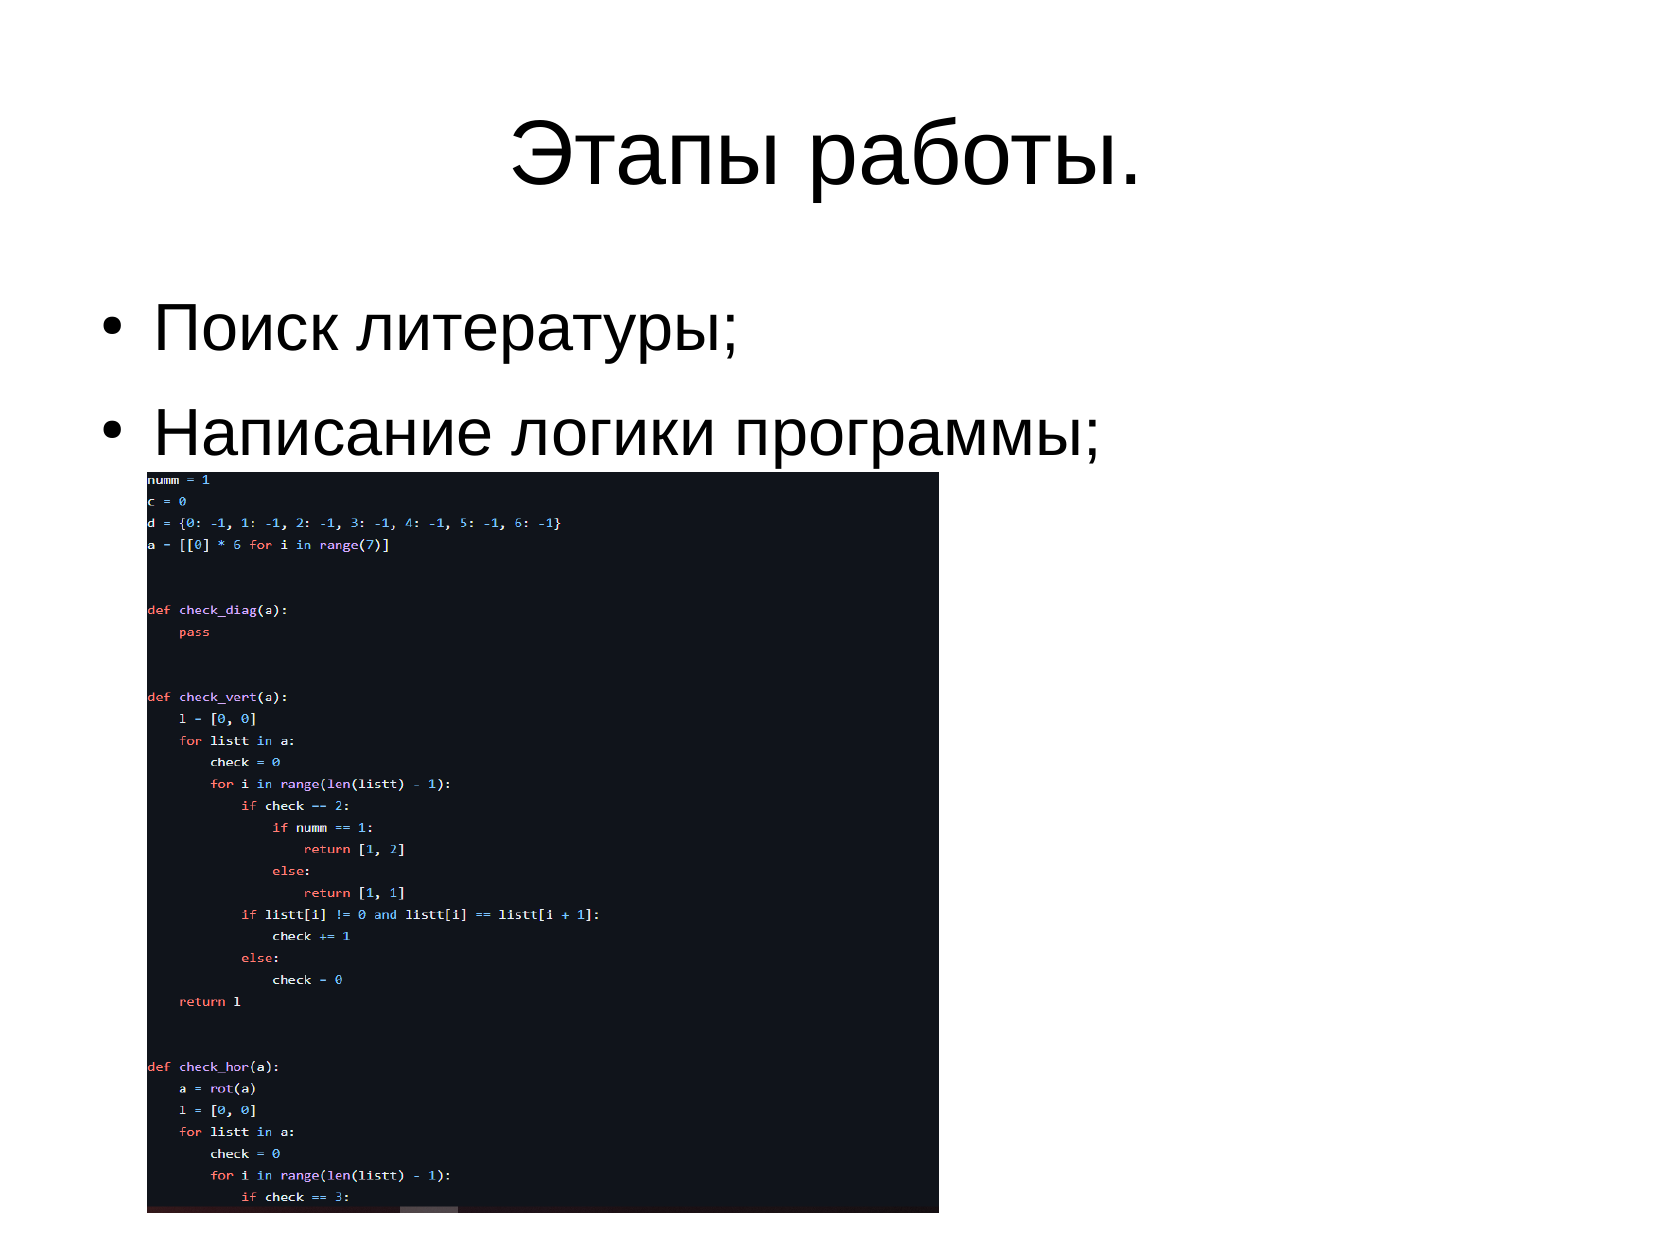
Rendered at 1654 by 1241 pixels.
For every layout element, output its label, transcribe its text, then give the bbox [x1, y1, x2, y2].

picture [147, 472, 939, 1213]
list Поиск литературы; Написание логики программы; [82, 290, 1571, 1109]
title Этапы работы. [82, 49, 1571, 257]
